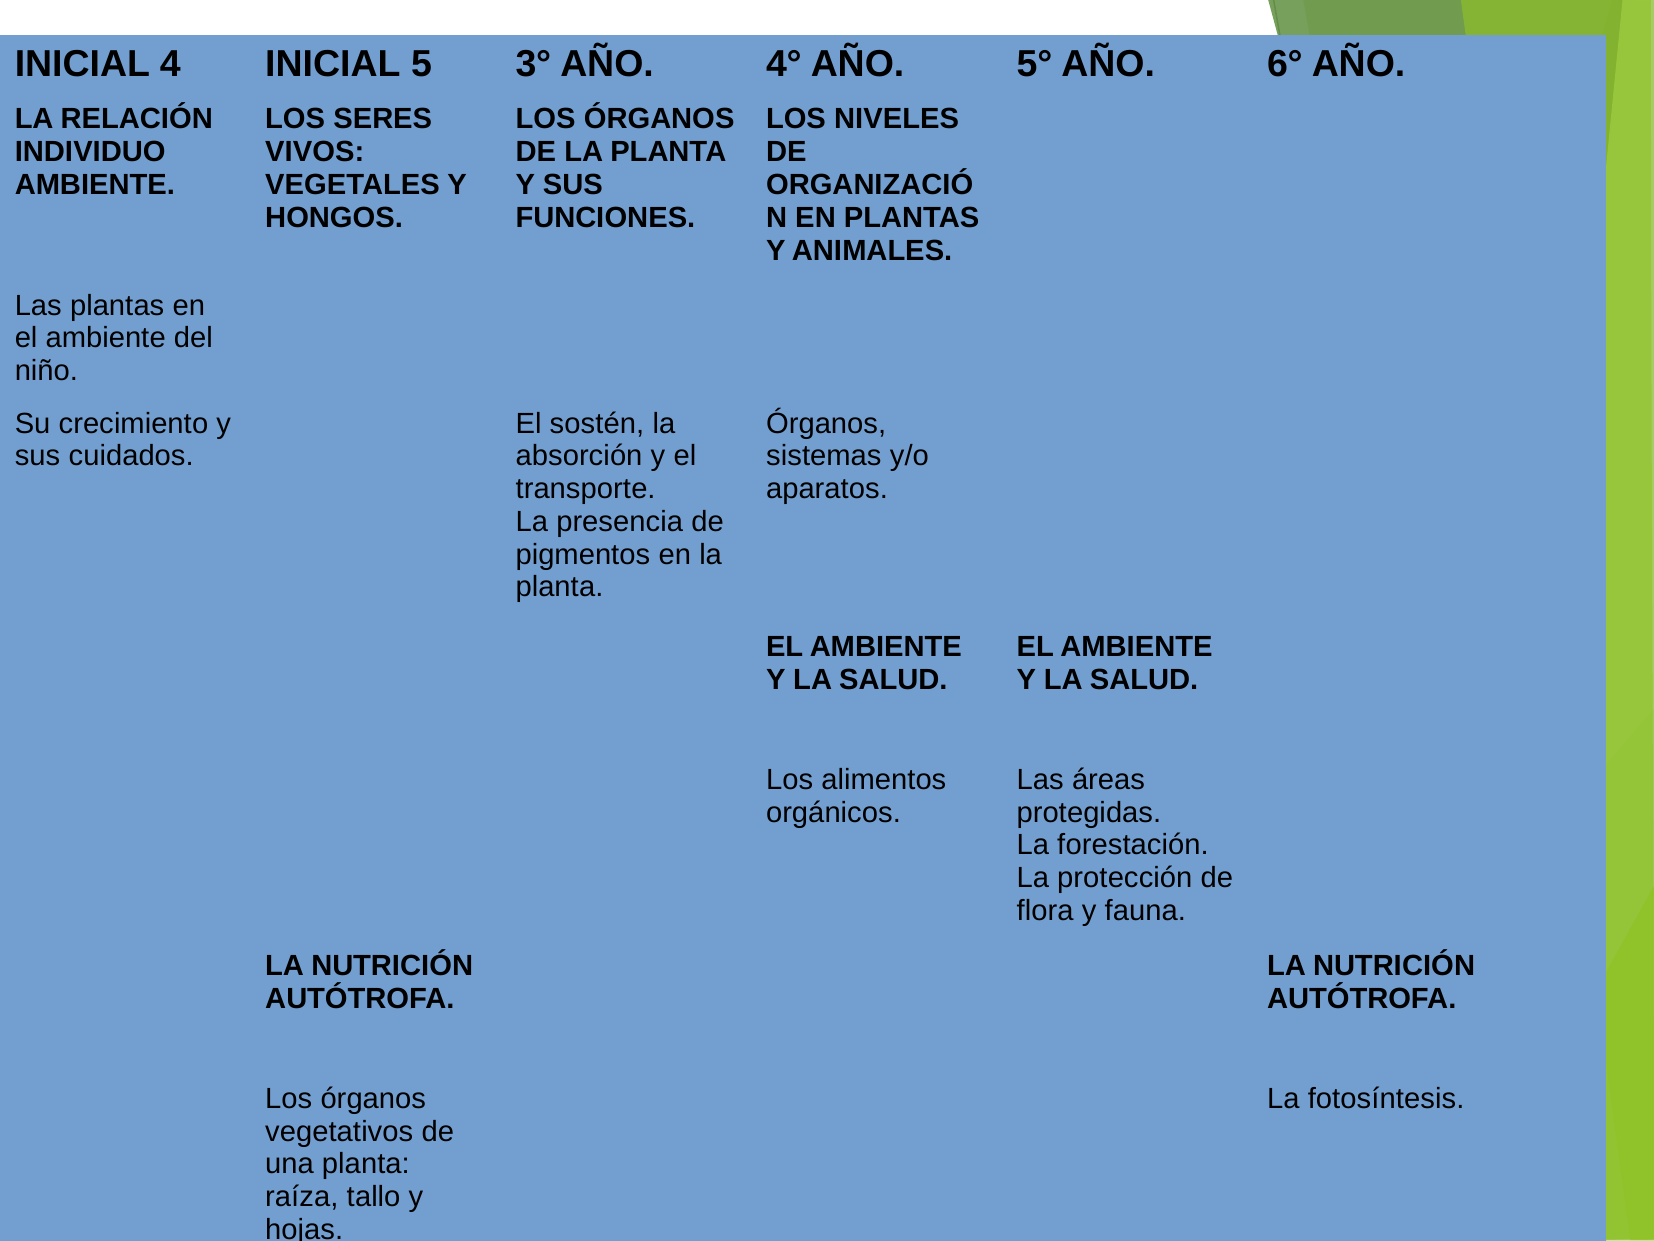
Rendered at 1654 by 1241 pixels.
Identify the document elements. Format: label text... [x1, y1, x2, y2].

table_cell LA RELACIÓN INDIVIDUO AMBIENTE. [0, 95, 250, 281]
table_cell La fotosíntesis. [1252, 1075, 1606, 1241]
table_cell [250, 755, 501, 942]
table_cell [1252, 399, 1606, 622]
table_cell [751, 281, 1002, 399]
table_cell [0, 1075, 250, 1241]
table_header INICIAL 4 [0, 35, 250, 95]
table_header 4° AÑO. [751, 35, 1002, 95]
table_cell [751, 942, 1002, 1075]
table_cell EL AMBIENTE Y LA SALUD. [1002, 622, 1252, 755]
table_cell [1002, 399, 1252, 622]
table_cell [1002, 95, 1252, 281]
table_cell EL AMBIENTE Y LA SALUD. [751, 622, 1002, 755]
table_cell LOS SERES VIVOS: VEGETALES Y HONGOS. [250, 95, 501, 281]
table_cell [250, 399, 501, 622]
table_header 3° AÑO. [501, 35, 751, 95]
table_cell Las áreas protegidas. La forestación. La protección de flora y fauna. [1002, 755, 1252, 942]
table_cell [501, 755, 751, 942]
table_cell [0, 755, 250, 942]
table_cell LOS NIVELES DE ORGANIZACIÓN EN PLANTAS Y ANIMALES. [751, 95, 1002, 281]
table_cell LA NUTRICIÓN AUTÓTROFA. [1252, 942, 1606, 1075]
table_cell [0, 942, 250, 1075]
table_cell [751, 1075, 1002, 1241]
table_header 5° AÑO. [1002, 35, 1252, 95]
table_cell [1252, 95, 1606, 281]
table_cell Órganos, sistemas y/o aparatos. [751, 399, 1002, 622]
table_cell [1252, 622, 1606, 755]
table_cell El sostén, la absorción y el transporte. La presencia de pigmentos en la planta. [501, 399, 751, 622]
table_cell [501, 622, 751, 755]
table_cell LOS ÓRGANOS DE LA PLANTA Y SUS FUNCIONES. [501, 95, 751, 281]
table_cell [250, 281, 501, 399]
table_cell [0, 622, 250, 755]
table_cell [1002, 281, 1252, 399]
table_cell [250, 622, 501, 755]
table_cell [501, 281, 751, 399]
table_header 6° AÑO. [1252, 35, 1606, 95]
table_cell [501, 942, 751, 1075]
table_cell [1252, 755, 1606, 942]
table_cell [1252, 281, 1606, 399]
table_header INICIAL 5 [250, 35, 501, 95]
table_cell LA NUTRICIÓN AUTÓTROFA. [250, 942, 501, 1075]
table_cell [1002, 1075, 1252, 1241]
table_cell Las plantas en el ambiente del niño. [0, 281, 250, 399]
table_cell Su crecimiento y sus cuidados. [0, 399, 250, 622]
table_cell Los órganos vegetativos de una planta: raíza, tallo y hojas. [250, 1075, 501, 1241]
table_cell [501, 1075, 751, 1241]
table_cell [1002, 942, 1252, 1075]
table_cell Los alimentos orgánicos. [751, 755, 1002, 942]
